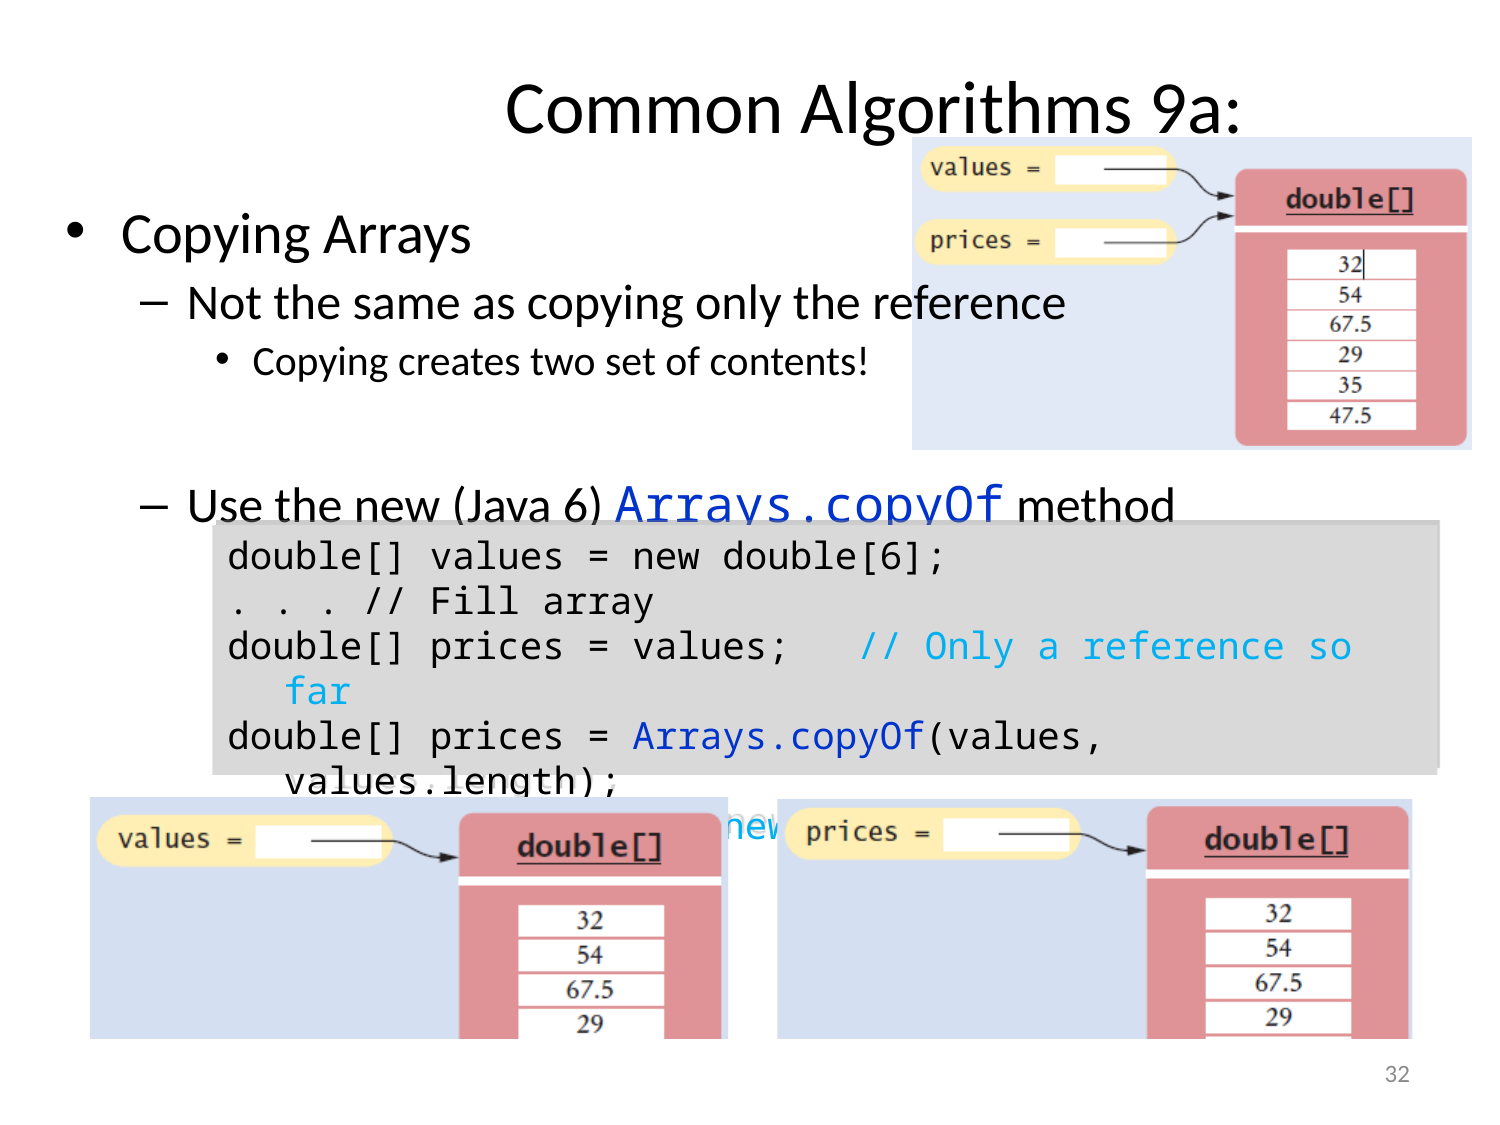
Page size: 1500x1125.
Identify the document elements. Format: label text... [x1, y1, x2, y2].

list Copying Arrays Not the same as copying only the reference Copying creates two set of contents! Use the new (Java 6) Arrays.copyOf method [50, 187, 1324, 1075]
picture [89, 797, 729, 1039]
title Common Algorithms 9a: [275, 45, 1475, 163]
slide_number <number> [1074, 1042, 1425, 1103]
text_box double[] values = new double[6]; . . . // Fill array double[] prices = values; // Only a reference so far double[] prices = Arrays.copyOf(values, values.length); // copyOf creates the new copy, returns a reference [212, 525, 1438, 775]
picture [912, 163, 1472, 450]
picture [776, 799, 1413, 1039]
